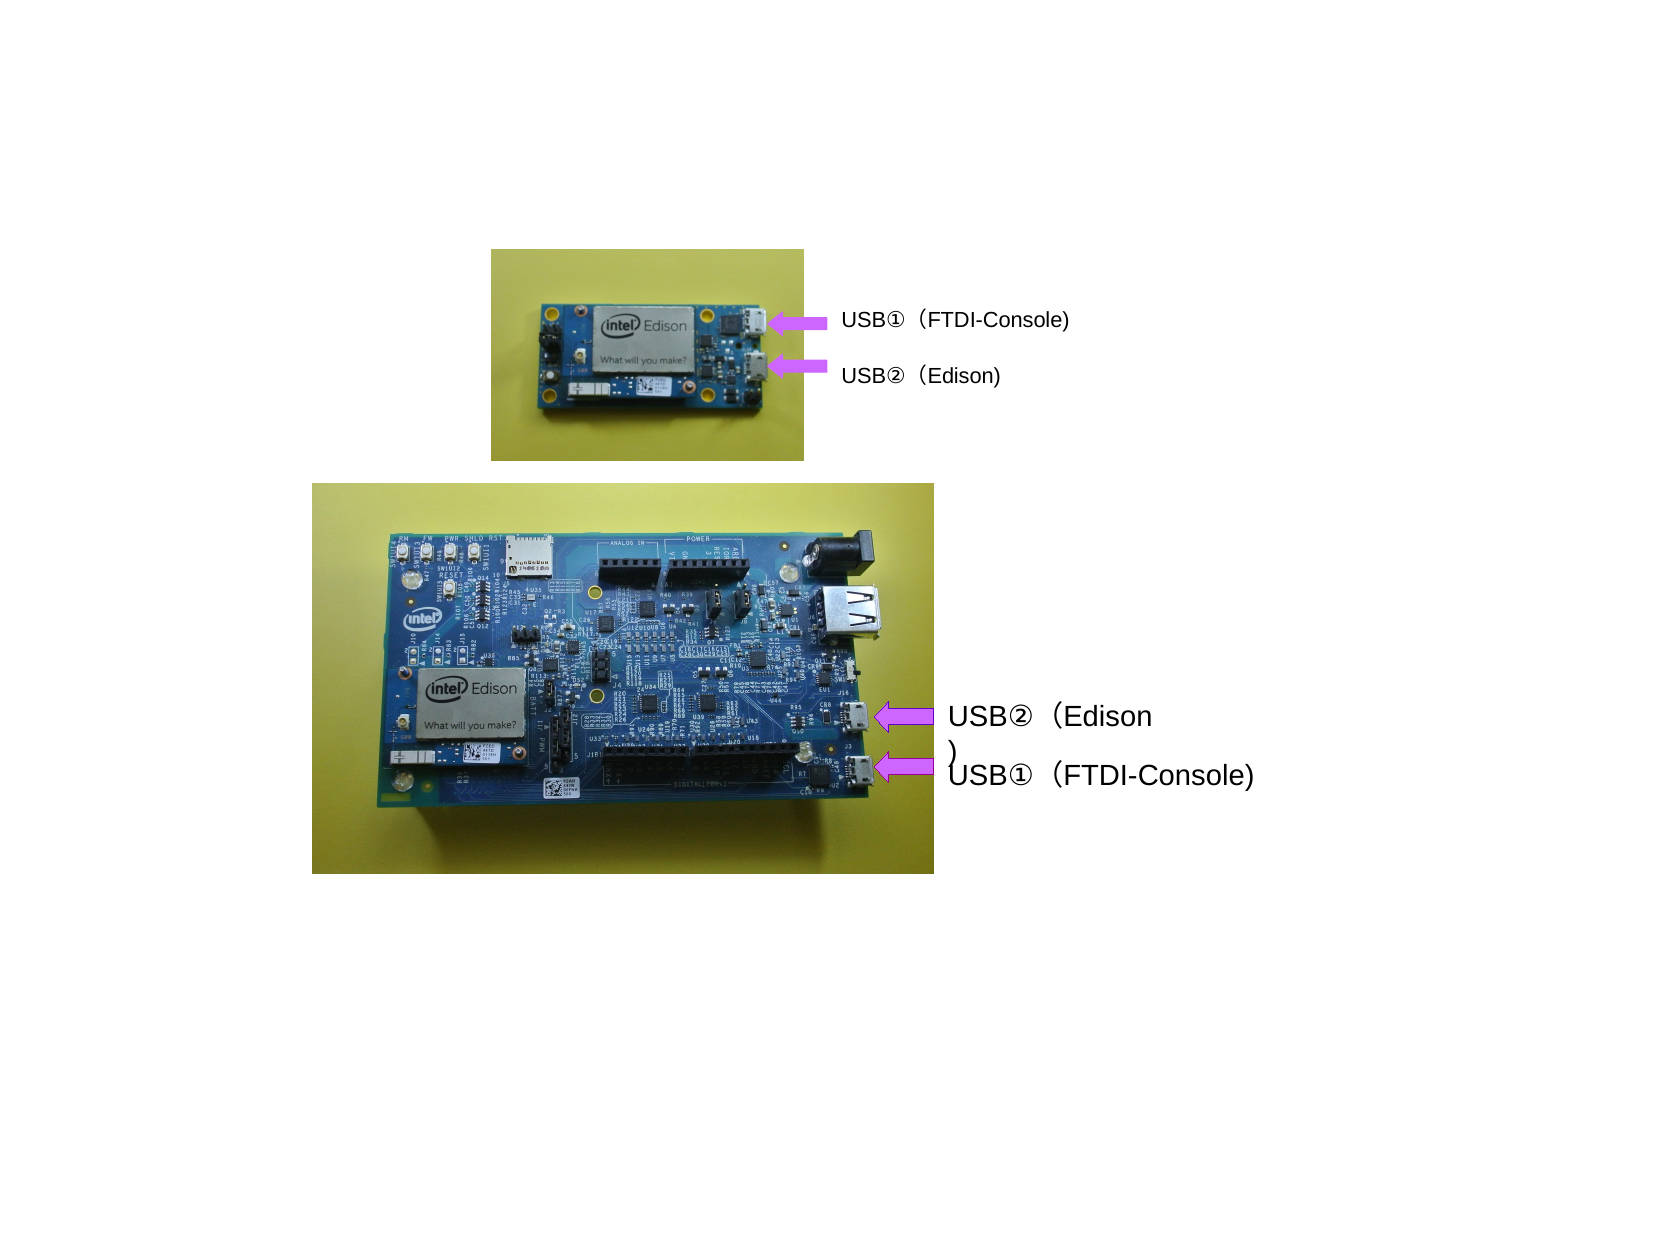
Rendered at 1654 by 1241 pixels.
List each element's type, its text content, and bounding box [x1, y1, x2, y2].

text_box [767, 354, 826, 379]
text_box [767, 311, 826, 336]
text_box USB①（FTDI-Console) [933, 744, 1288, 792]
picture [491, 249, 804, 461]
text_box USB②（Edison) [826, 350, 1063, 415]
text_box USB①（FTDI-Console) [826, 295, 1182, 336]
picture [312, 483, 934, 875]
text_box [874, 701, 933, 733]
text_box USB②（Edison) [933, 684, 1170, 733]
text_box [874, 751, 933, 783]
